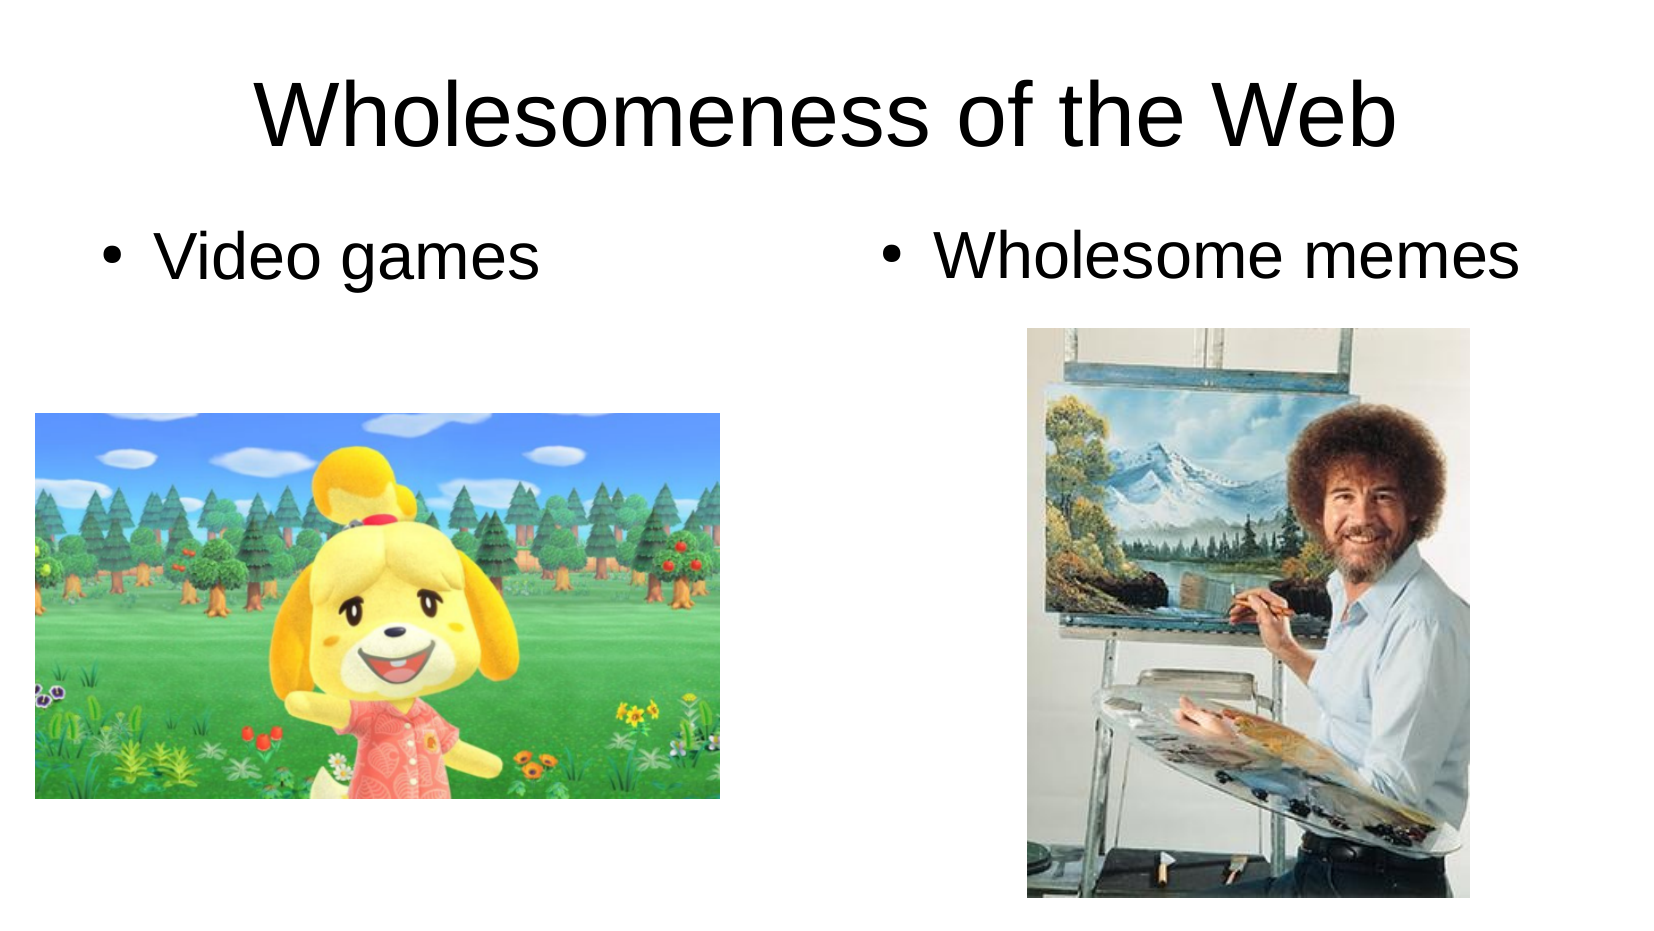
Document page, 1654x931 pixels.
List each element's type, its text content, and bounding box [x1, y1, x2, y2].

list Video games [82, 218, 733, 759]
title Wholesomeness of the Web [82, 37, 1571, 193]
picture [35, 413, 720, 799]
picture [1027, 328, 1470, 898]
list Wholesome memes [862, 217, 1536, 758]
